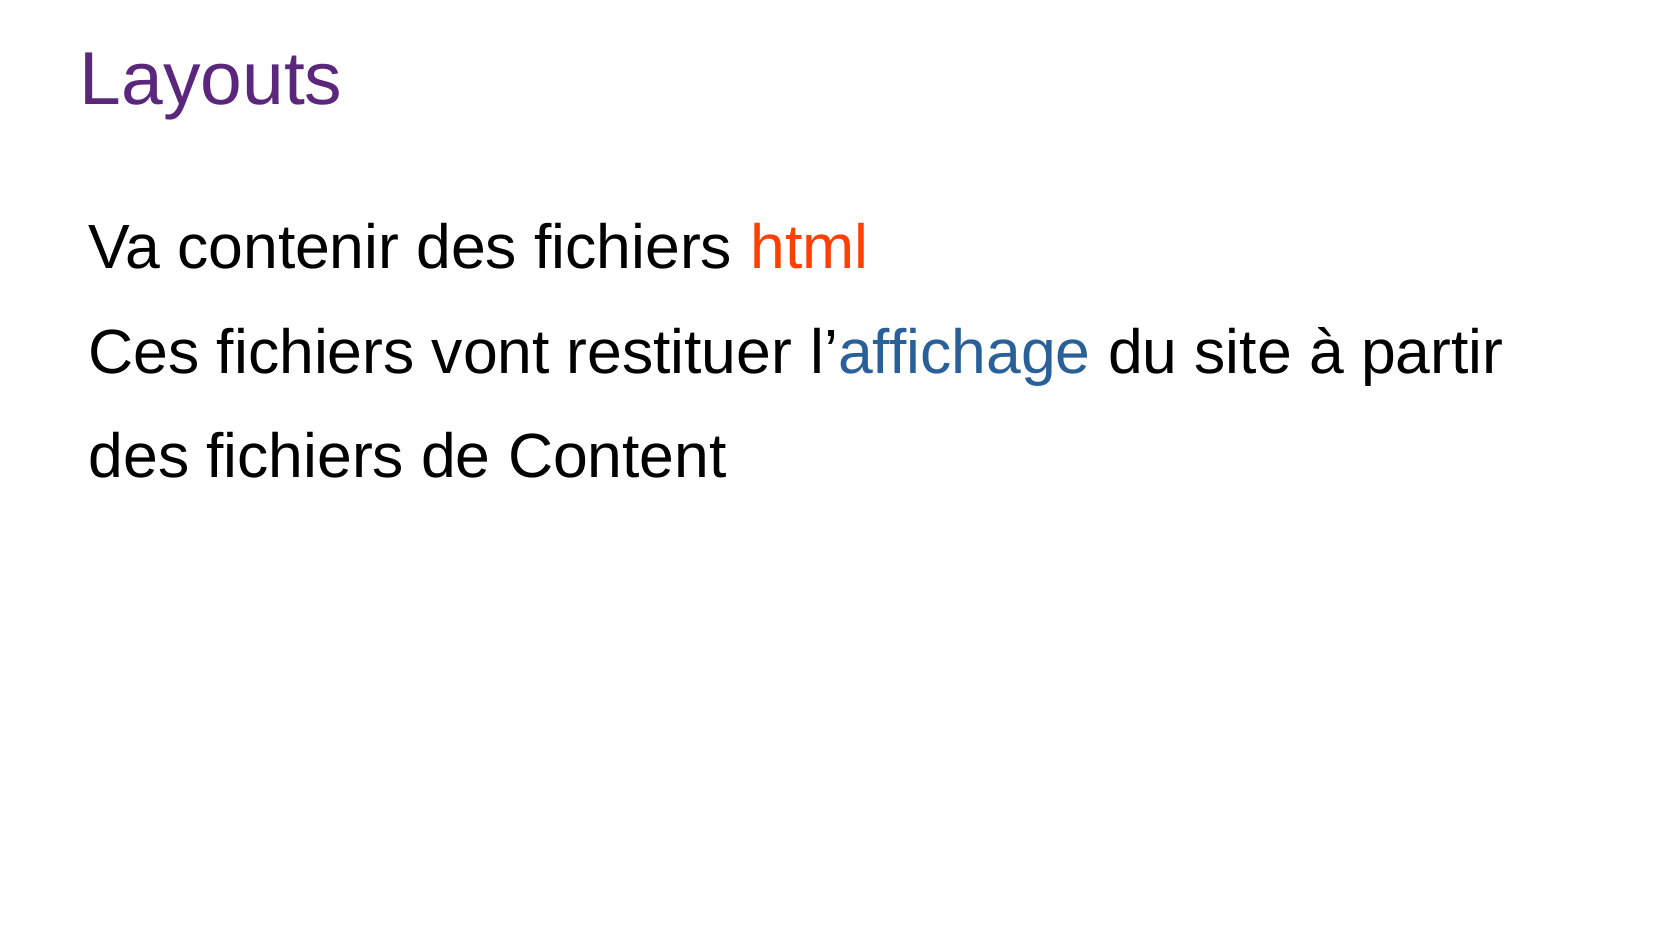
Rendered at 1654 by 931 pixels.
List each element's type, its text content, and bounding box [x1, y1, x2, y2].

text_box Va contenir des fichiers html Ces fichiers vont restituer l’affichage du site à partir des fichiers de Content [88, 177, 1577, 827]
title Layouts [79, 36, 1557, 148]
